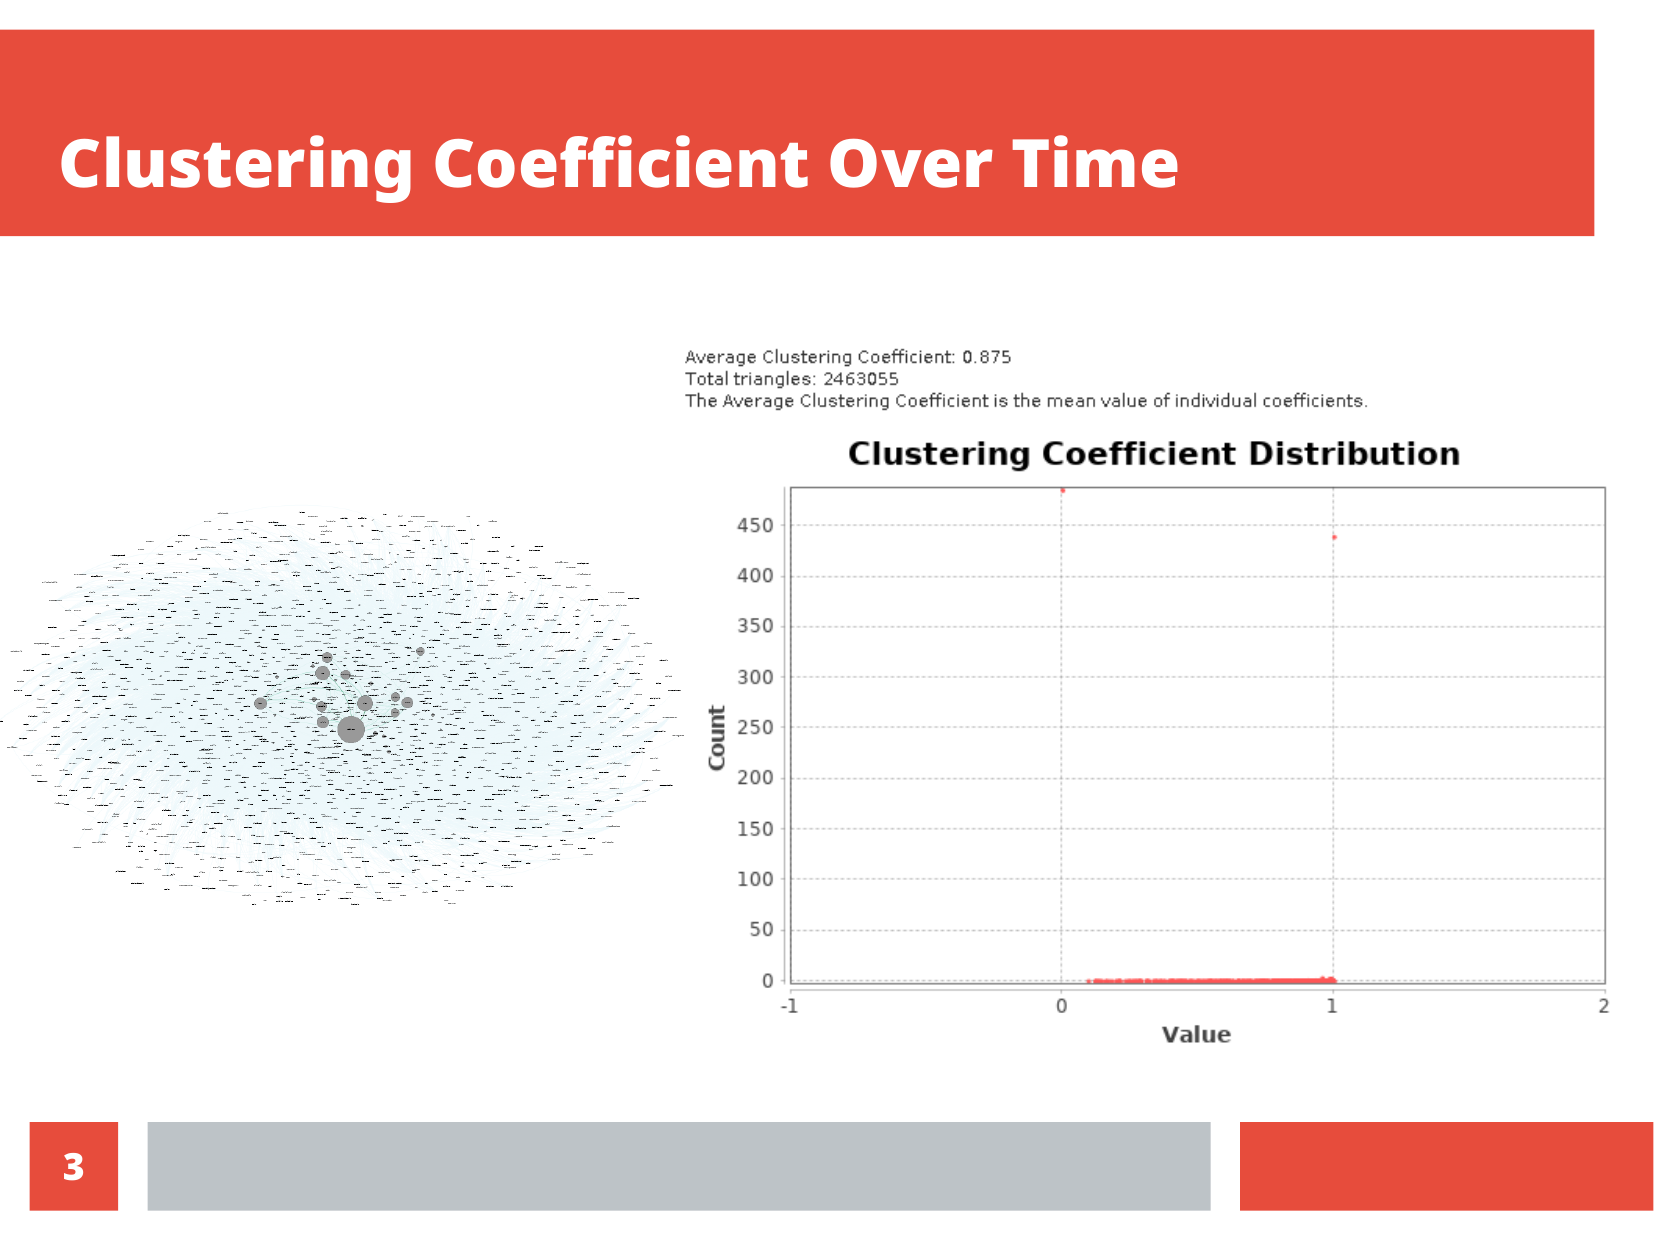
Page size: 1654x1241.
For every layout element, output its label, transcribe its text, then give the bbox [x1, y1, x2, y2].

picture [0, 341, 1636, 1077]
title Clustering Coefficient Over Time [59, 59, 1595, 207]
